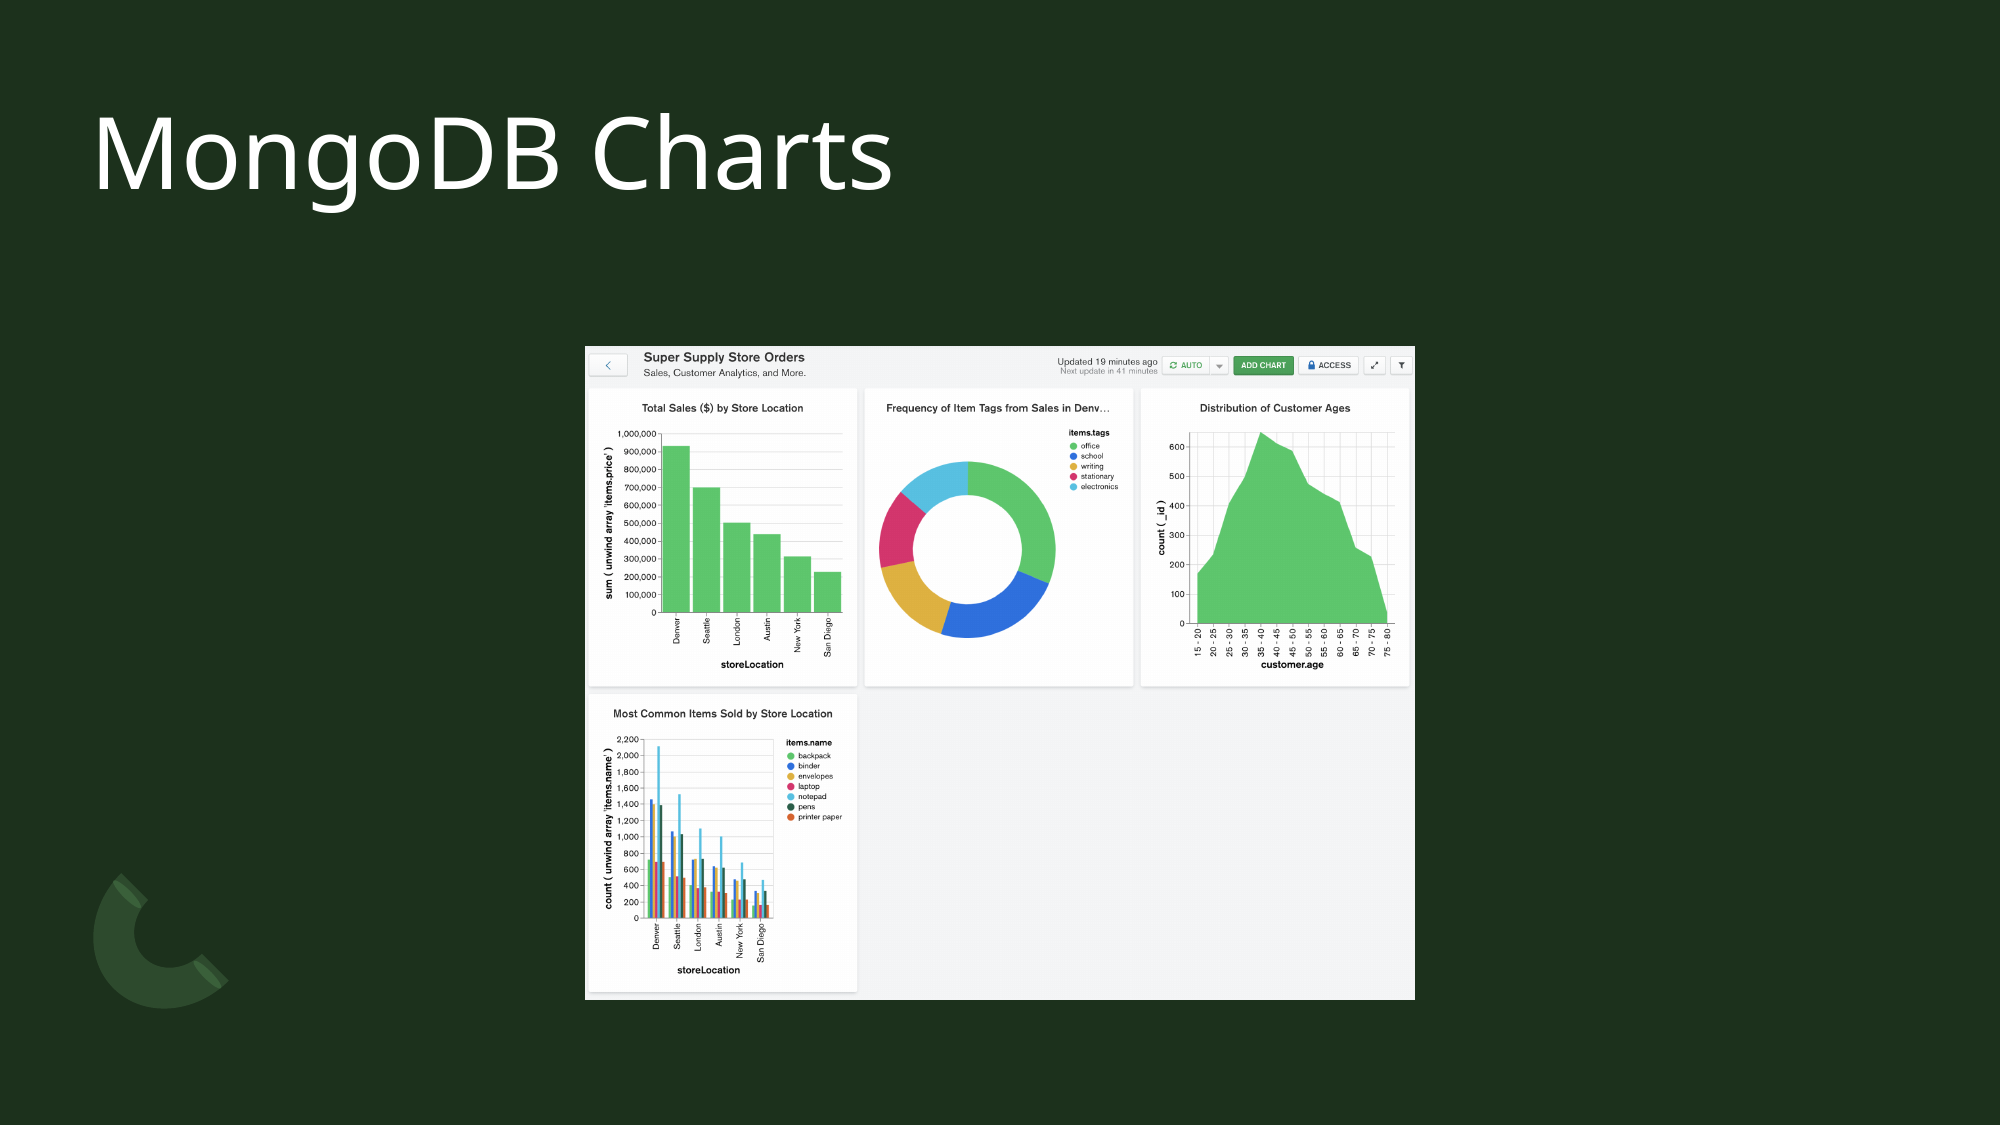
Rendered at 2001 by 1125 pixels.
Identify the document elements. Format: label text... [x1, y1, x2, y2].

title MongoDB Charts [90, 90, 1910, 309]
picture [585, 346, 1415, 1000]
